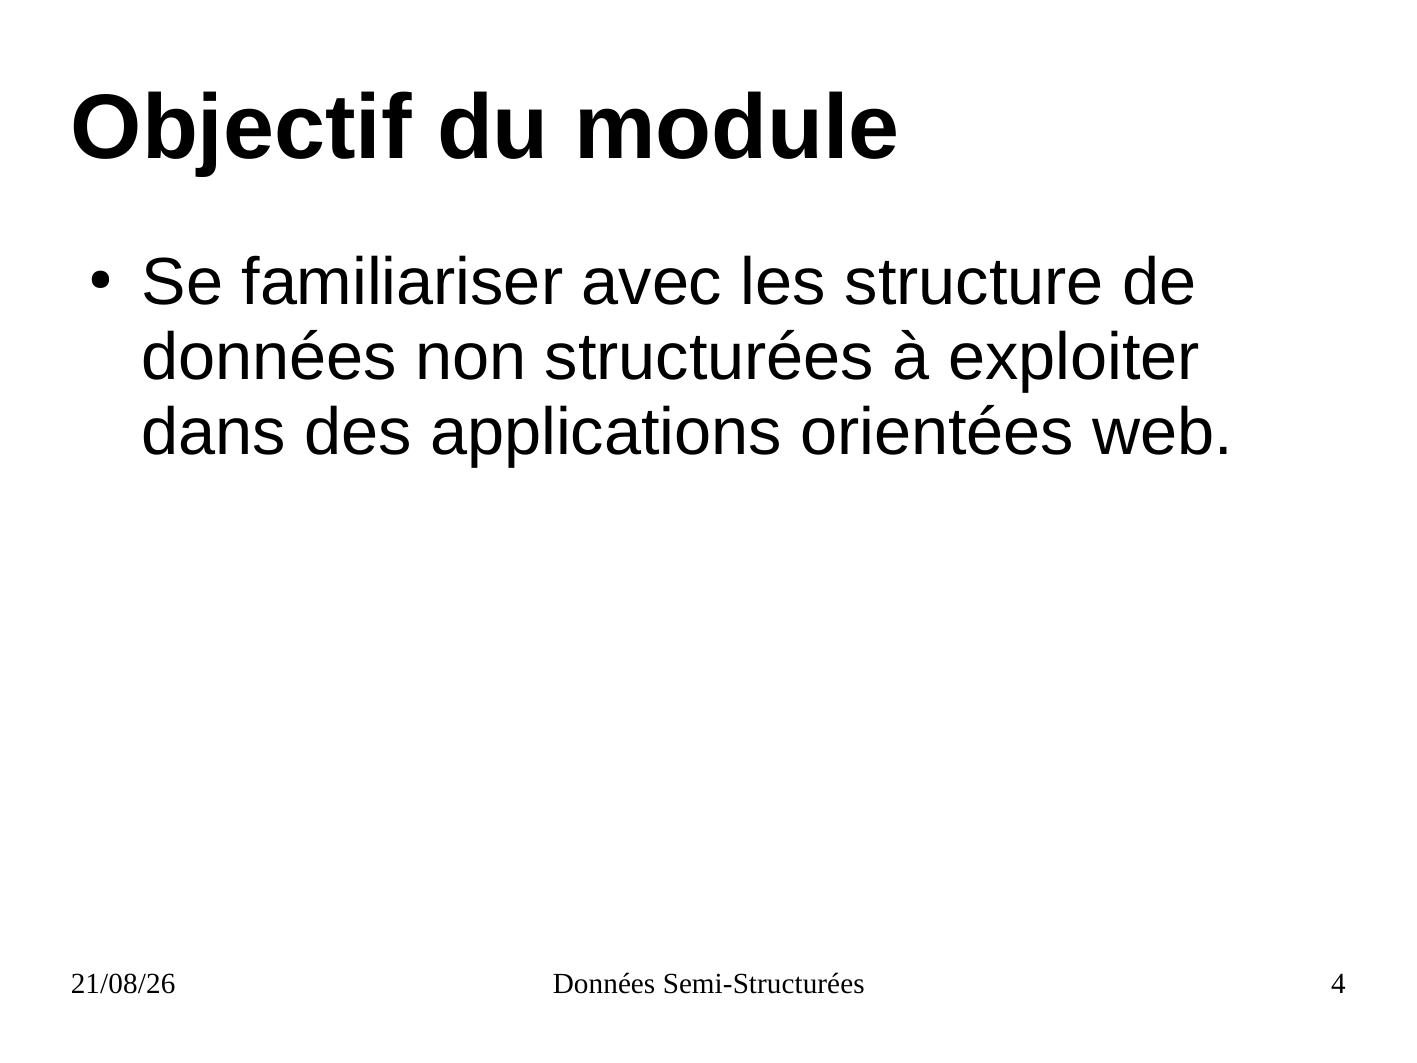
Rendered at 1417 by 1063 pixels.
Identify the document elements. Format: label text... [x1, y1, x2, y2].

list Se familiariser avec les structure de données non structurées à exploiter dans des applications orientées web. [70, 244, 1346, 925]
title Objectif du module [70, 42, 1346, 212]
